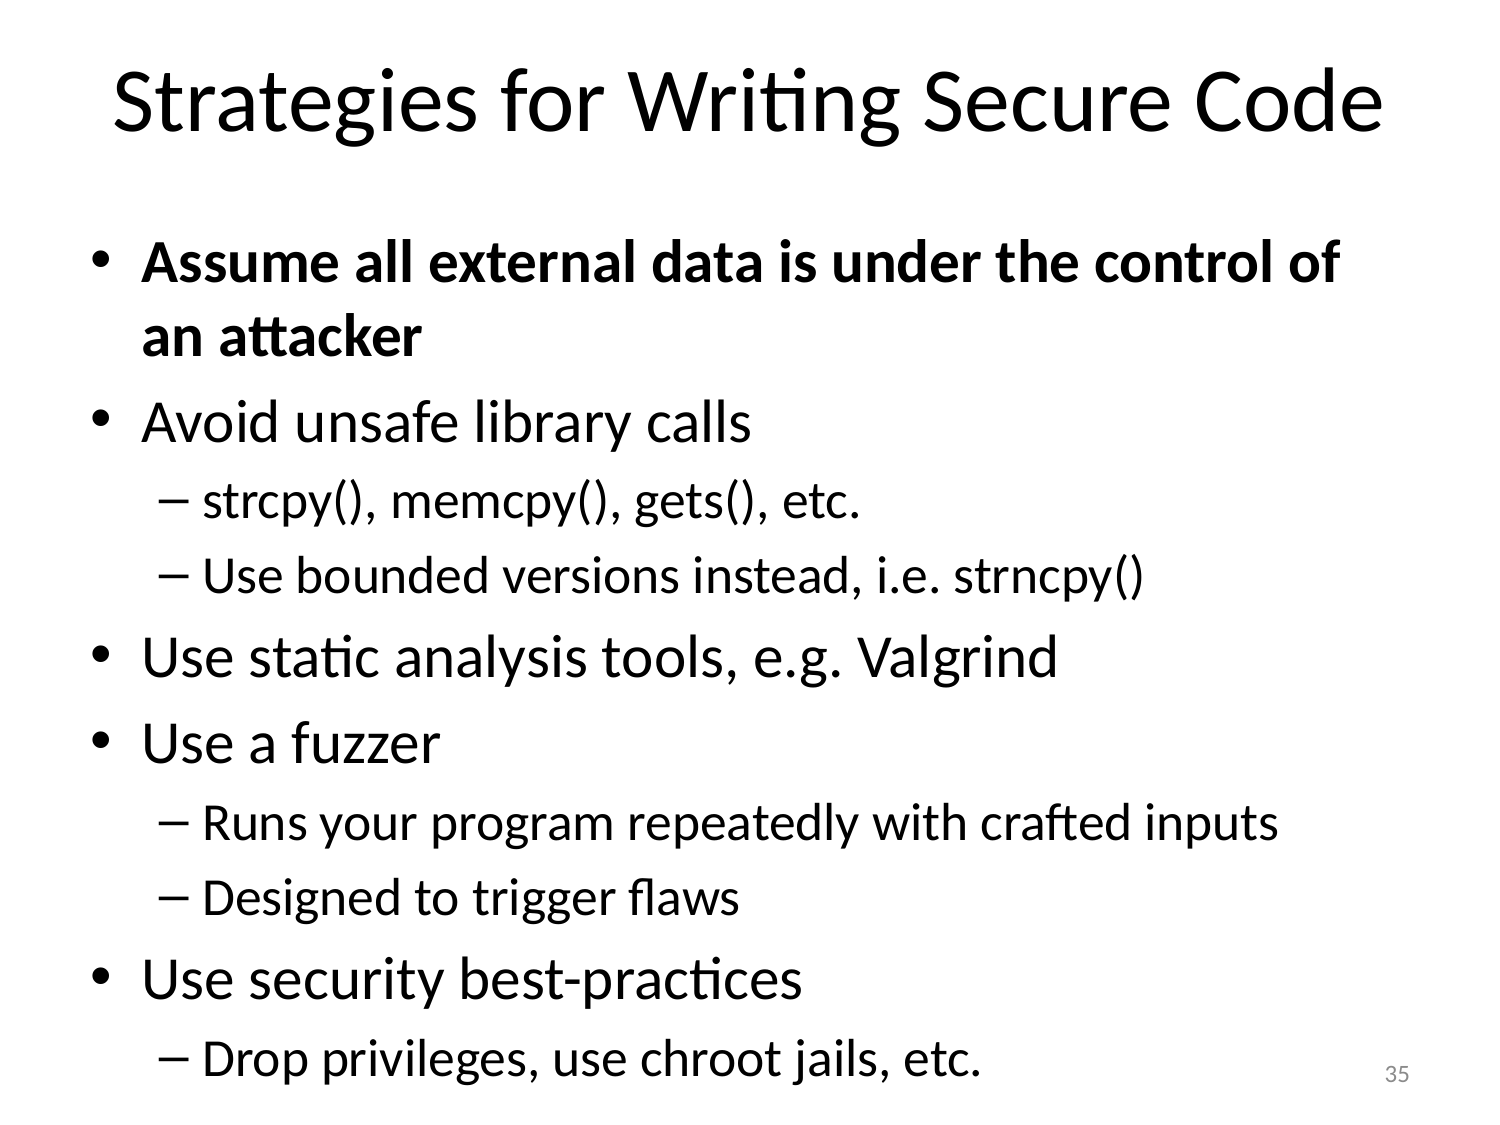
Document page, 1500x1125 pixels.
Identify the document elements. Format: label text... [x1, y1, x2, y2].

list Assume all external data is under the control of an attacker Avoid unsafe library calls strcpy(), memcpy(), gets(), etc. Use bounded versions instead, i.e. strncpy() Use static analysis tools, e.g. Valgrind Use a fuzzer Runs your program repeatedly with crafted inputs Designed to trigger flaws Use security best-practices Drop privileges, use chroot jails, etc. [75, 213, 1425, 1101]
title Strategies for Writing Secure Code [75, 1, 1425, 189]
slide_number <number> [1074, 1042, 1425, 1103]
